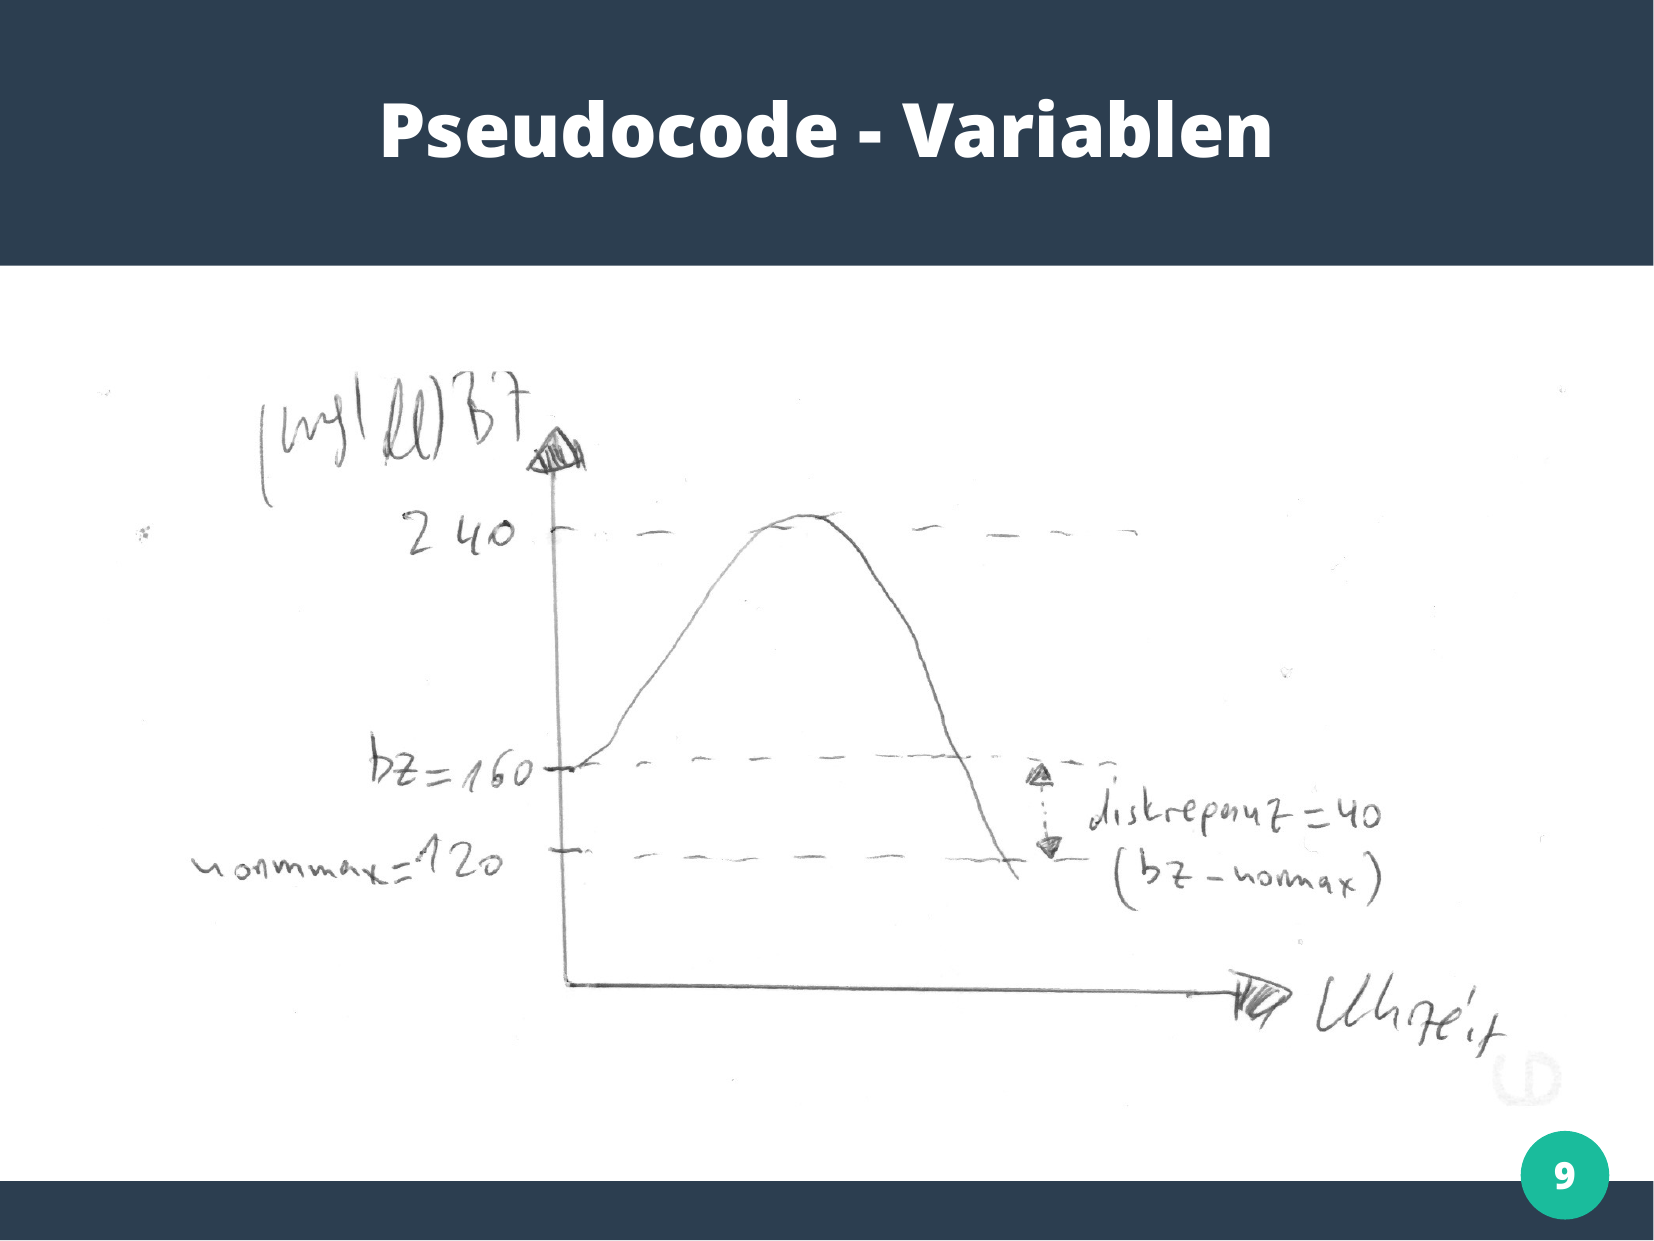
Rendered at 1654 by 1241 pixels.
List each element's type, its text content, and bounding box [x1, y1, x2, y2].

picture [59, 353, 1595, 1124]
title Pseudocode - Variablen [59, 49, 1595, 207]
